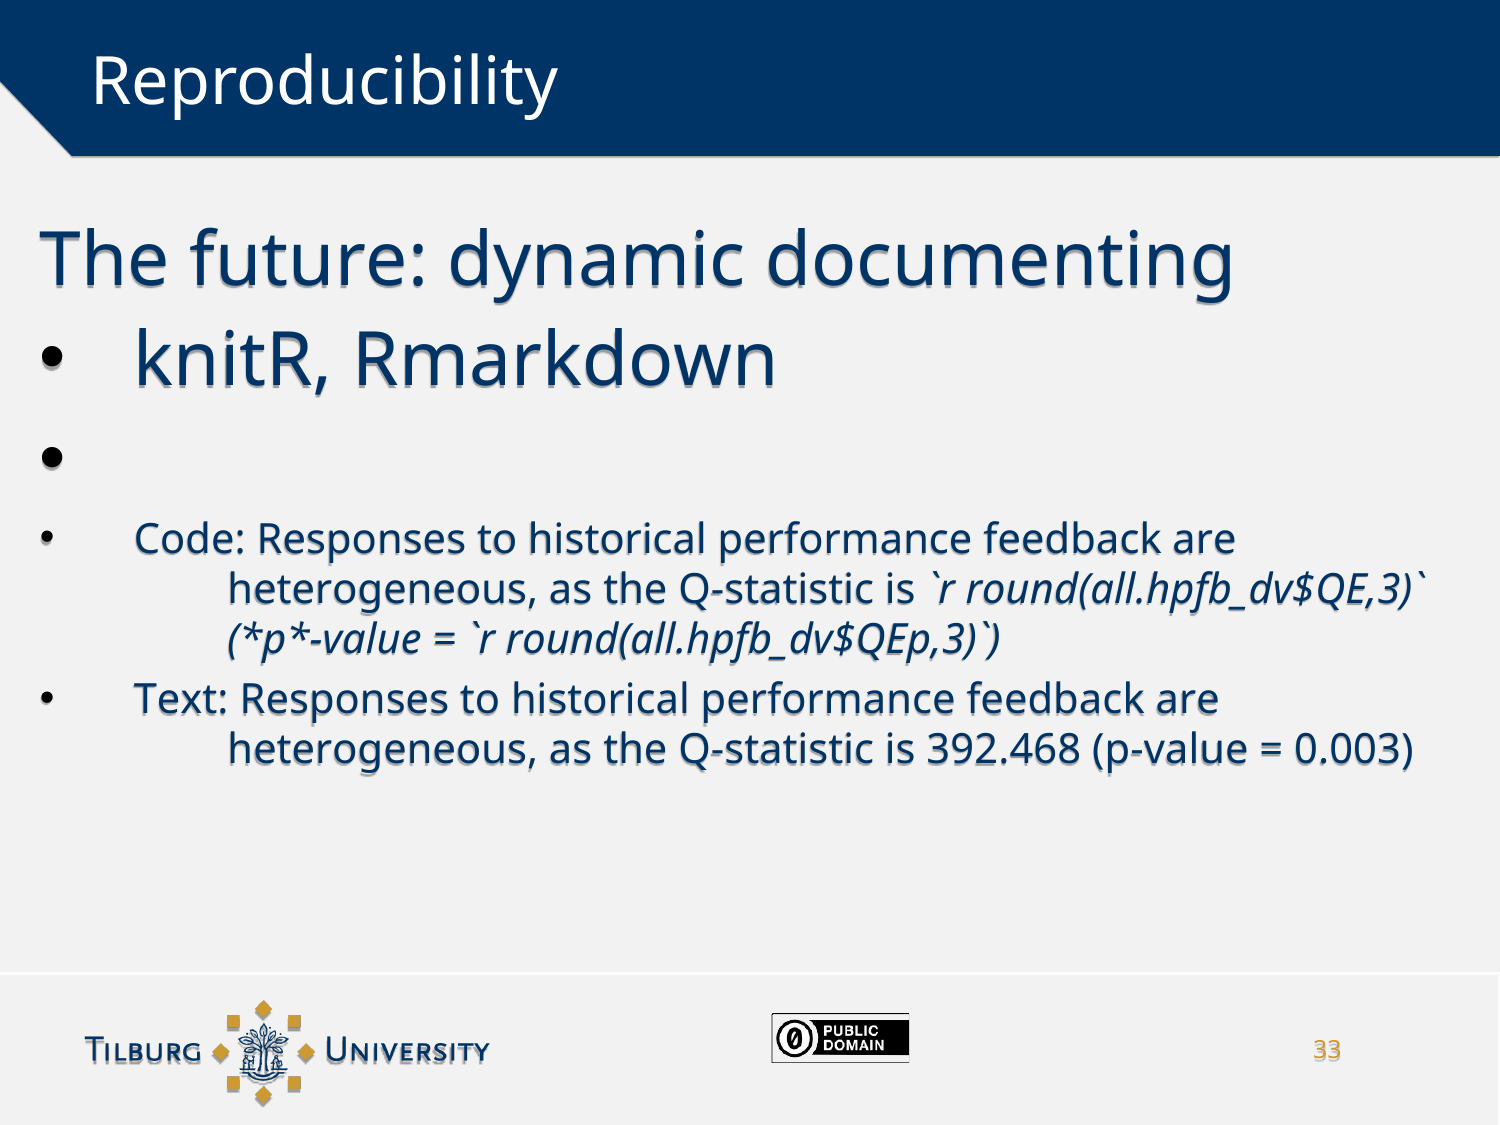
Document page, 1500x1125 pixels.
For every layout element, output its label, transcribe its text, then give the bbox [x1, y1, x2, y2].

title Reproducibility [75, 0, 1426, 156]
text_box [772, 1014, 909, 1062]
text_box [1298, 1026, 1426, 1087]
text_box The future: dynamic documenting knitR, Rmarkdown Code: Responses to historical performance feedback are heterogeneous, as the Q-statistic is `r round(all.hpfb_dv$QE,3)` (*p*-value = `r round(all.hpfb_dv$QEp,3)`) Text: Responses to historical performance feedback are heterogeneous, as the Q-statistic is 392.468 (p-value = 0.003) [14, 202, 1450, 971]
